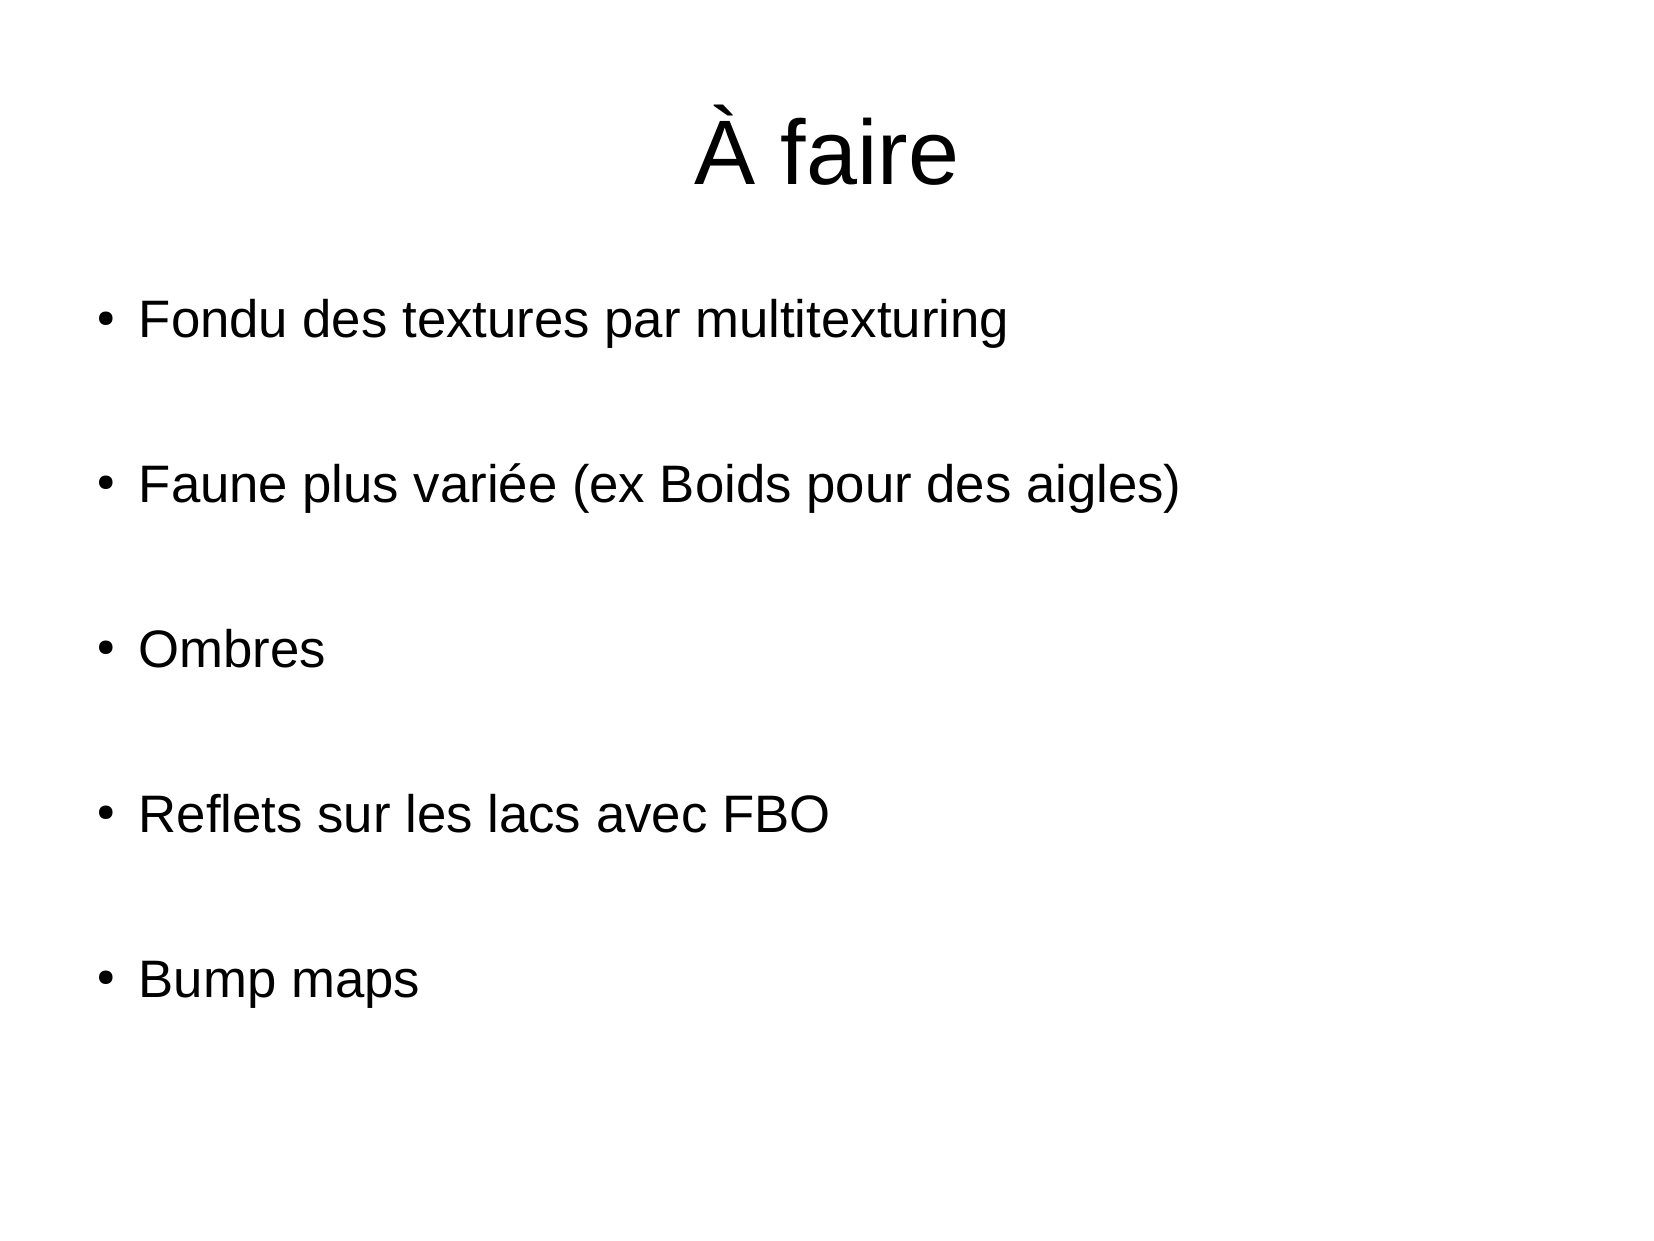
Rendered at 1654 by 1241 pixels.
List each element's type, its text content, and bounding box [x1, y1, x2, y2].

list Fondu des textures par multitexturing Faune plus variée (ex Boids pour des aigles) Ombres Reflets sur les lacs avec FBO Bump maps [82, 290, 1571, 1010]
title À faire [82, 49, 1571, 257]
